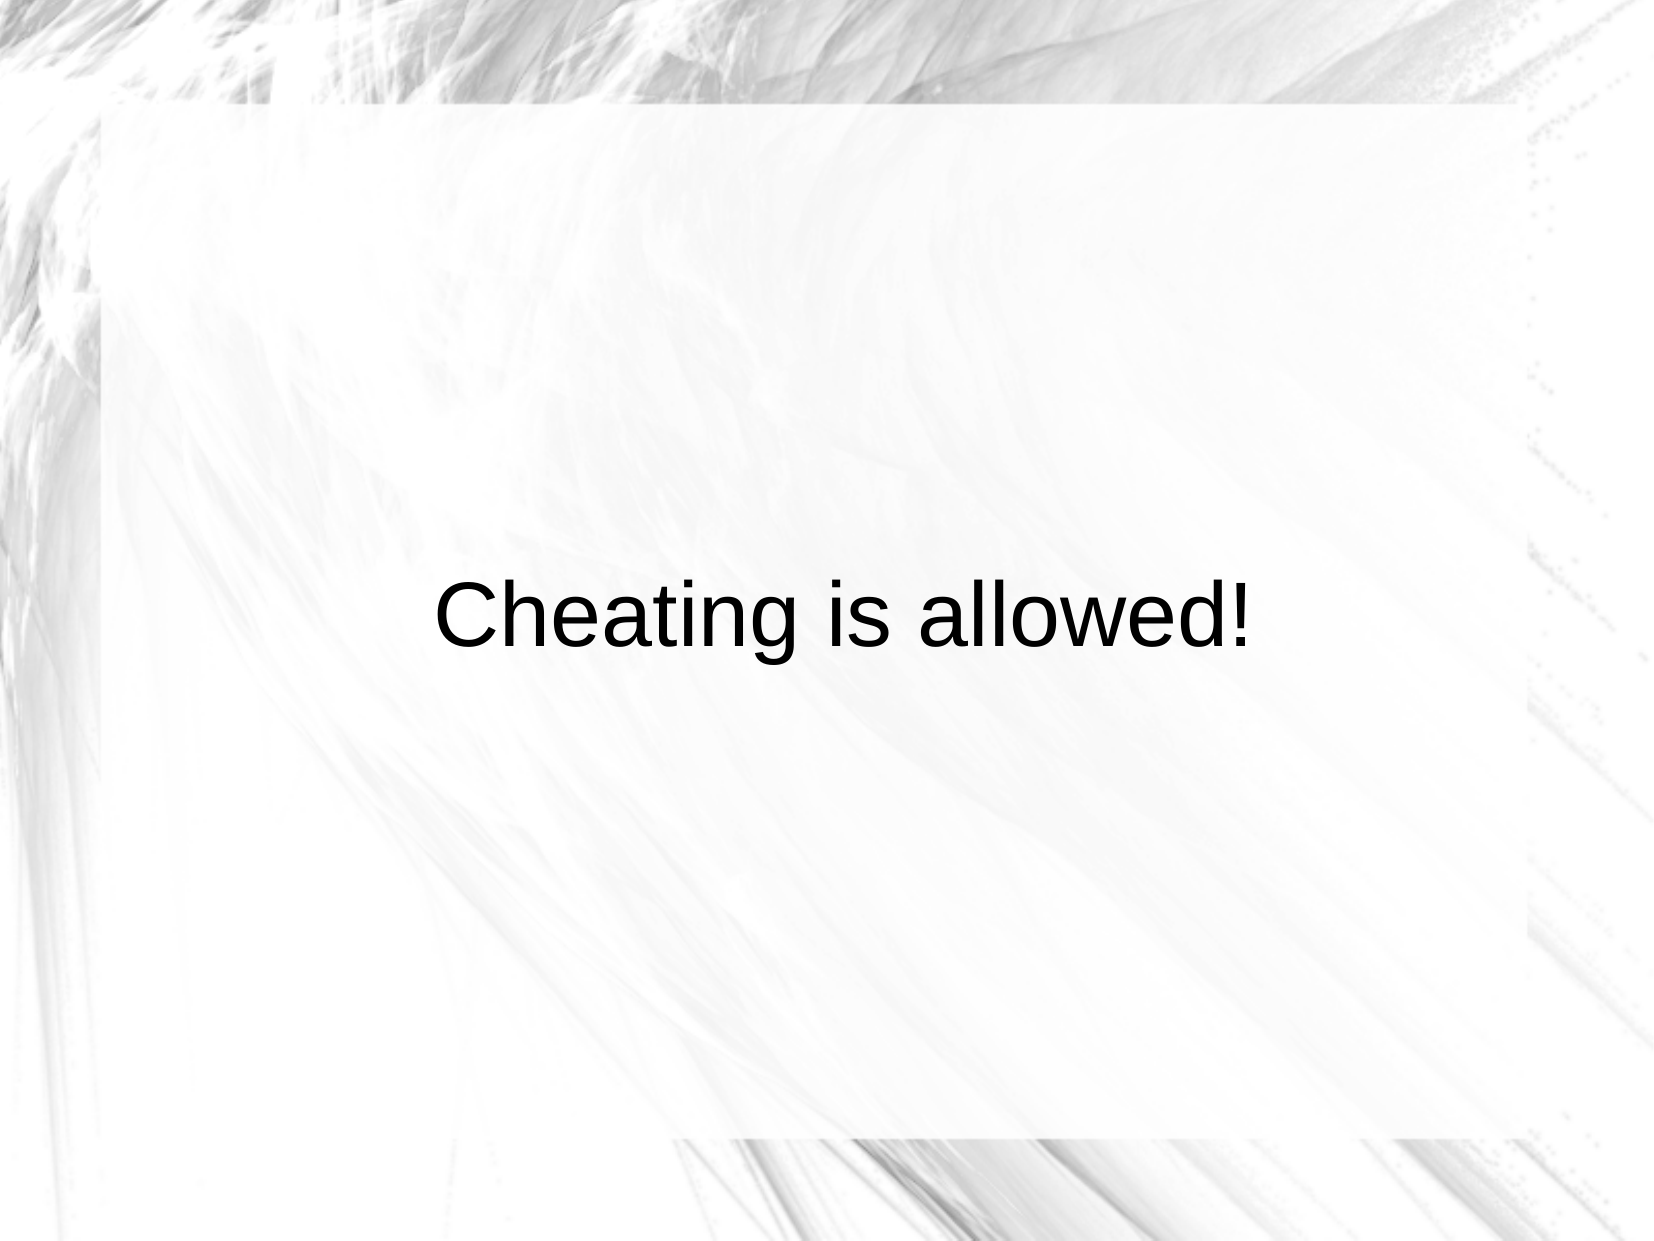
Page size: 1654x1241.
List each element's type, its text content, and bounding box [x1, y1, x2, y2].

subtitle Cheating is allowed! [118, 120, 1571, 1111]
picture [0, 0, 1654, 1241]
